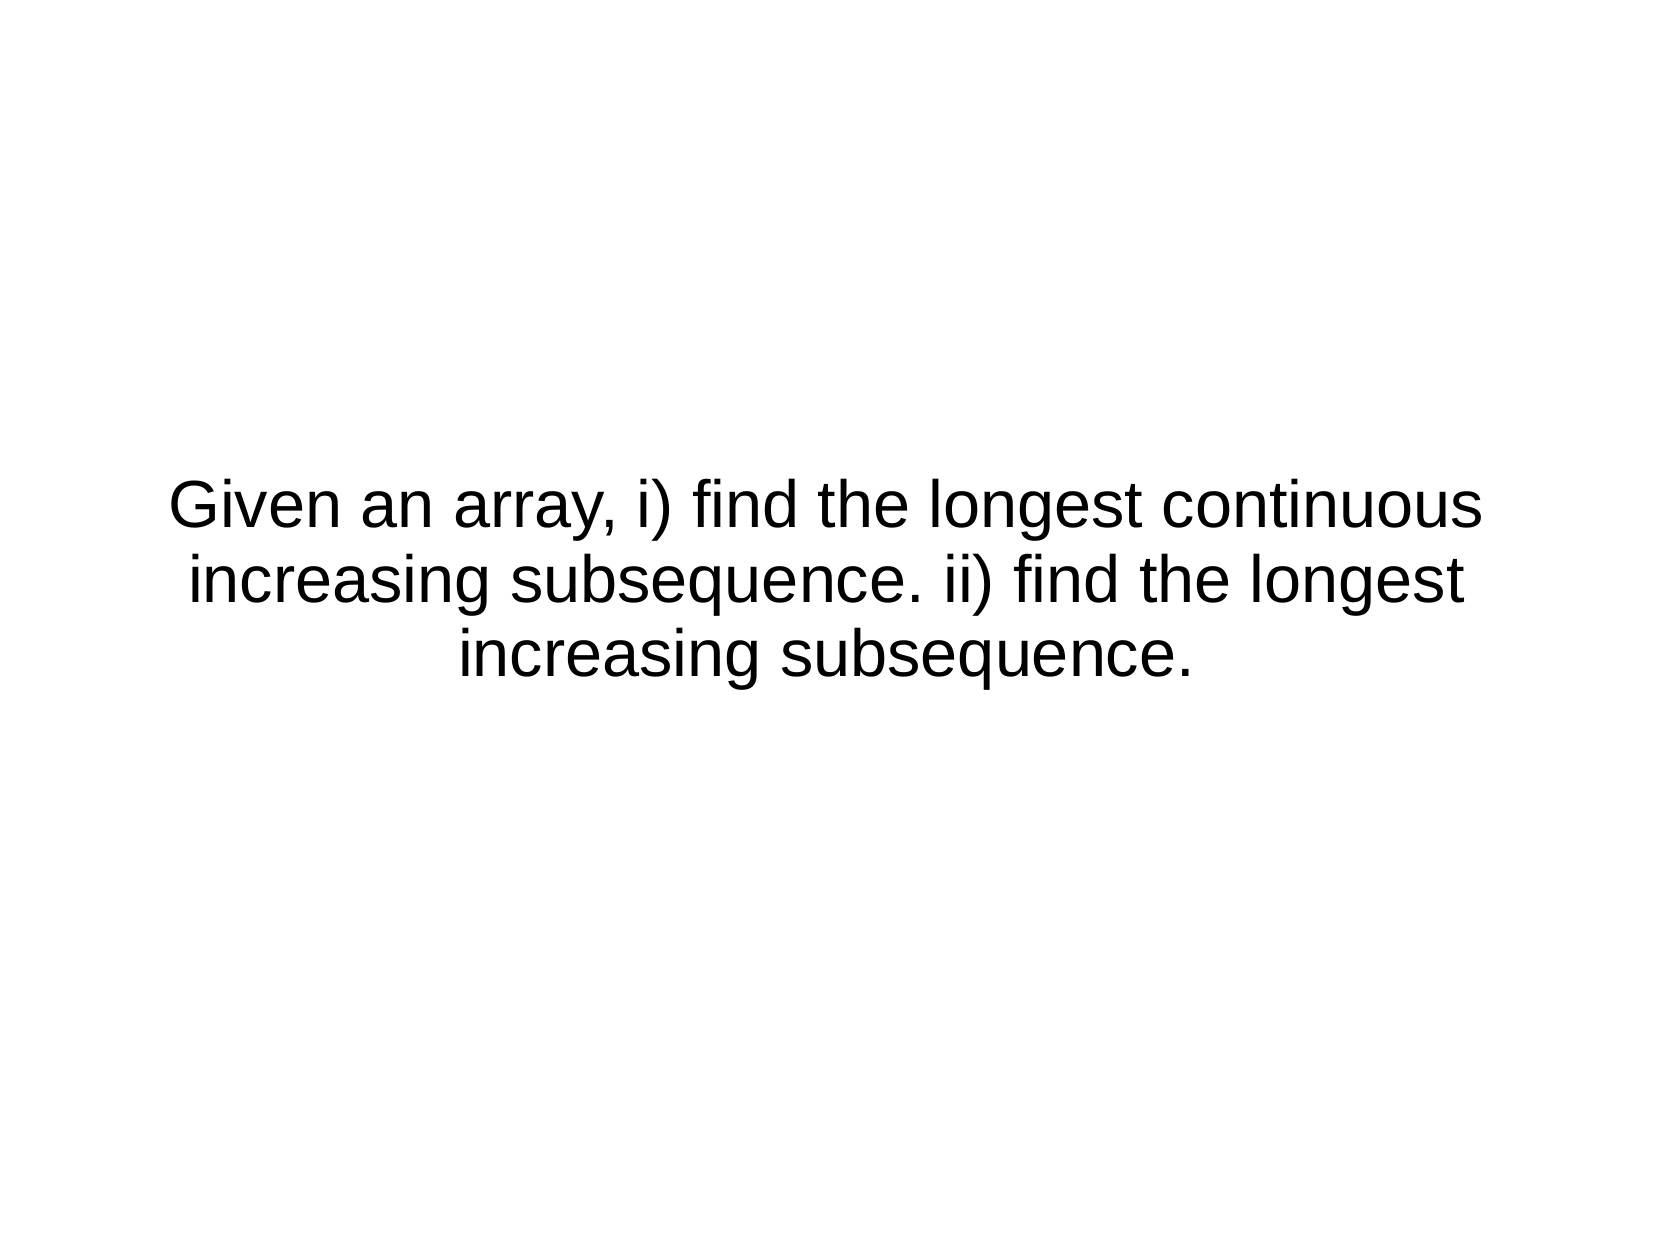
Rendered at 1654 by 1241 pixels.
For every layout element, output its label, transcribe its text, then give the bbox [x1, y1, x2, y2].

subtitle Given an array, i) find the longest continuous increasing subsequence. ii) find the longest increasing subsequence. [82, 56, 1571, 1102]
